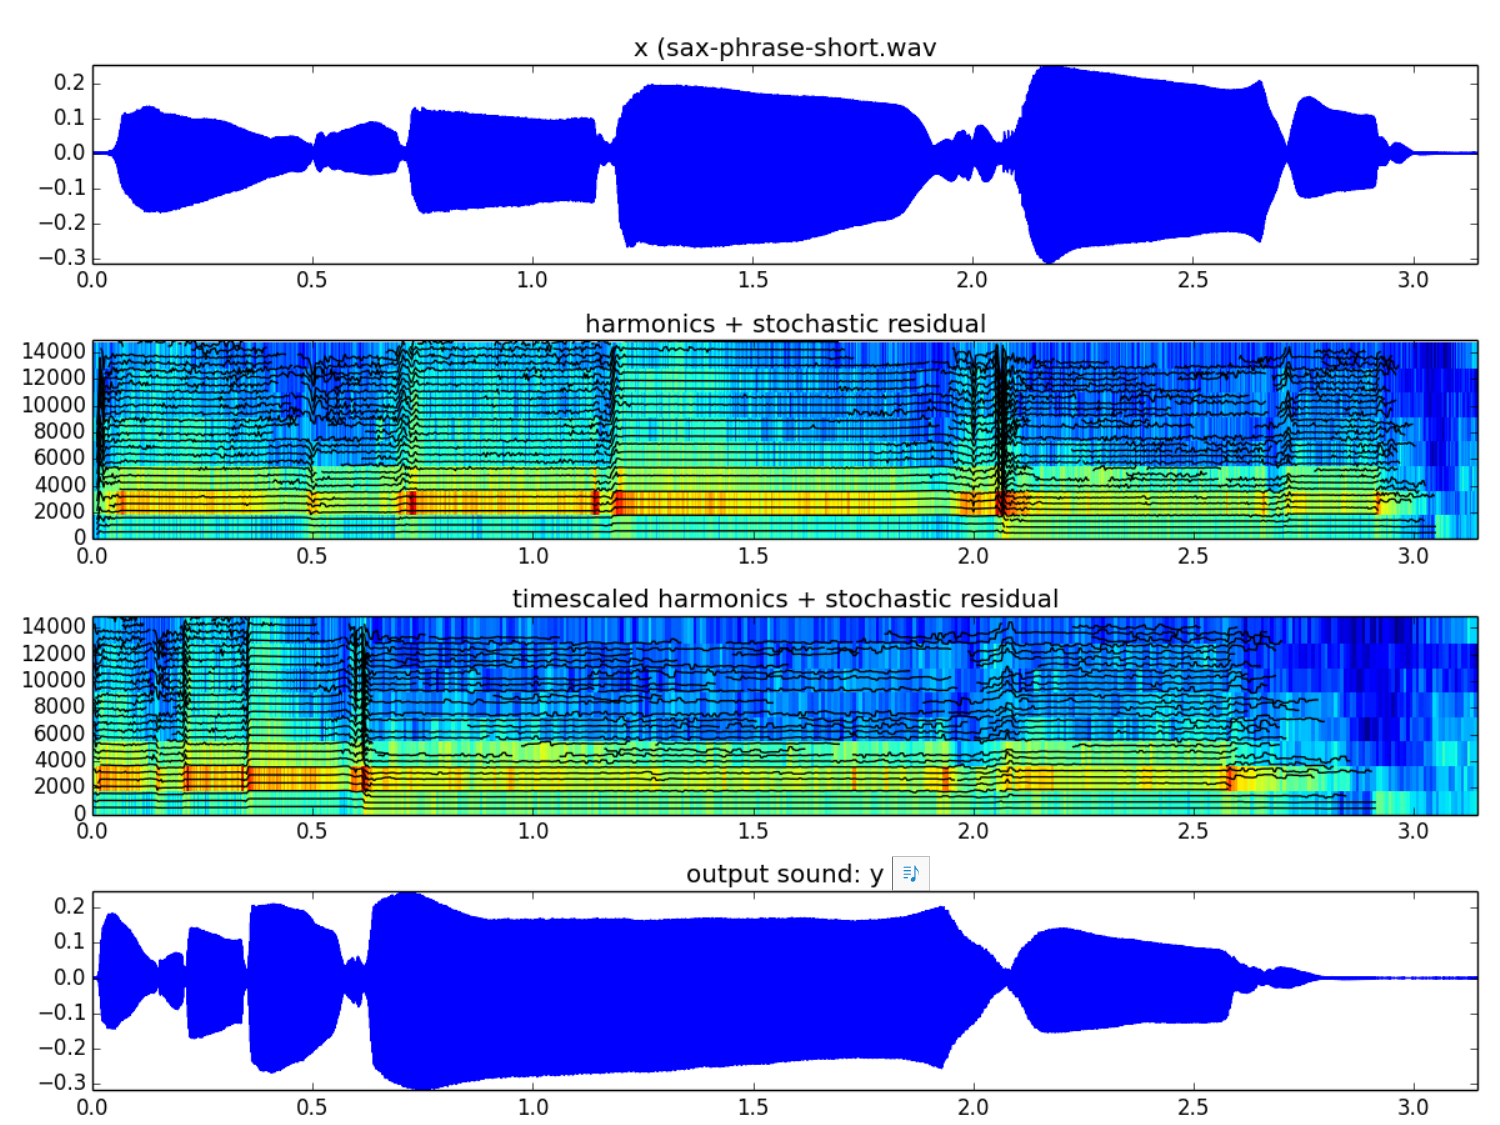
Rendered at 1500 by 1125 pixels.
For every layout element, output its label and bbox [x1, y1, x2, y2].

picture [0, 15, 1500, 1125]
text_box [891, 856, 931, 891]
